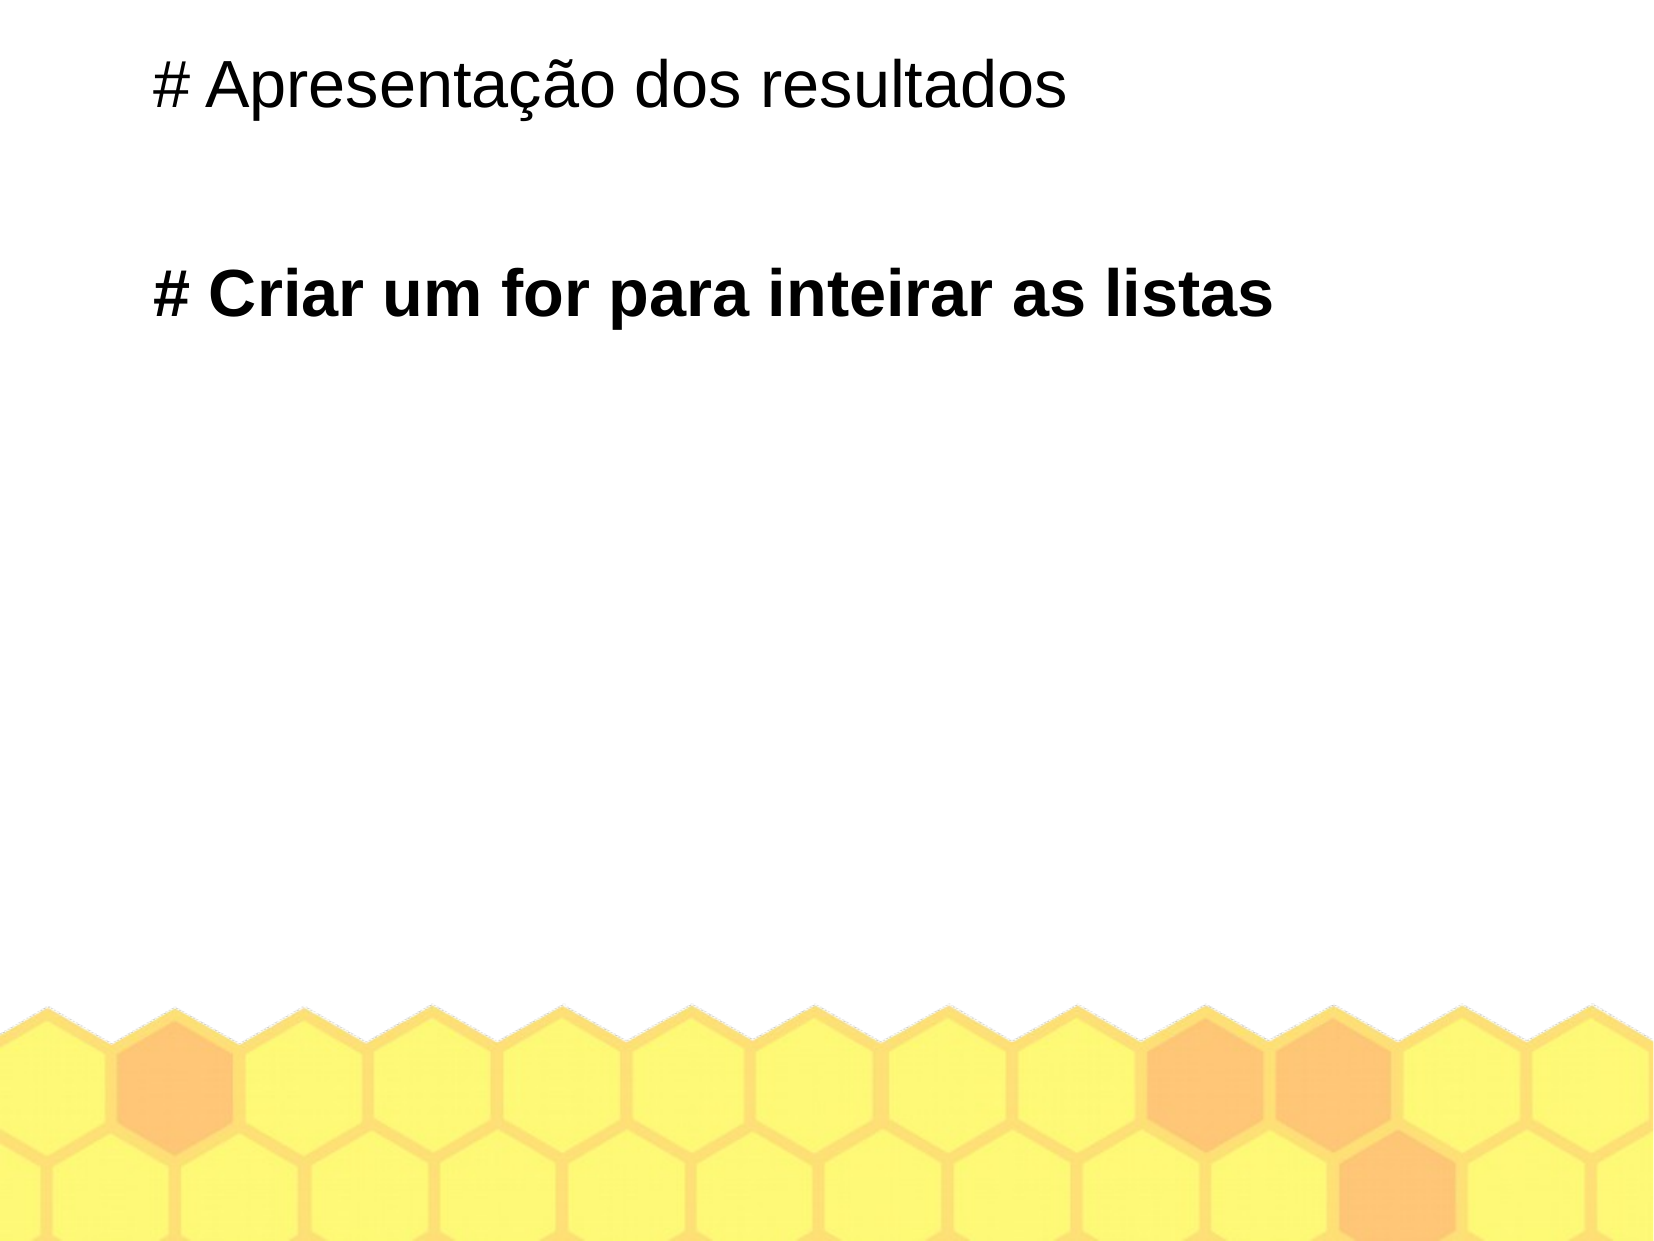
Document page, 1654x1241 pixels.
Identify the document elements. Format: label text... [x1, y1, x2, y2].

picture [0, 1001, 1654, 1241]
list # Apresentação dos resultados # Criar um for para inteirar as listas [82, 47, 1571, 1205]
